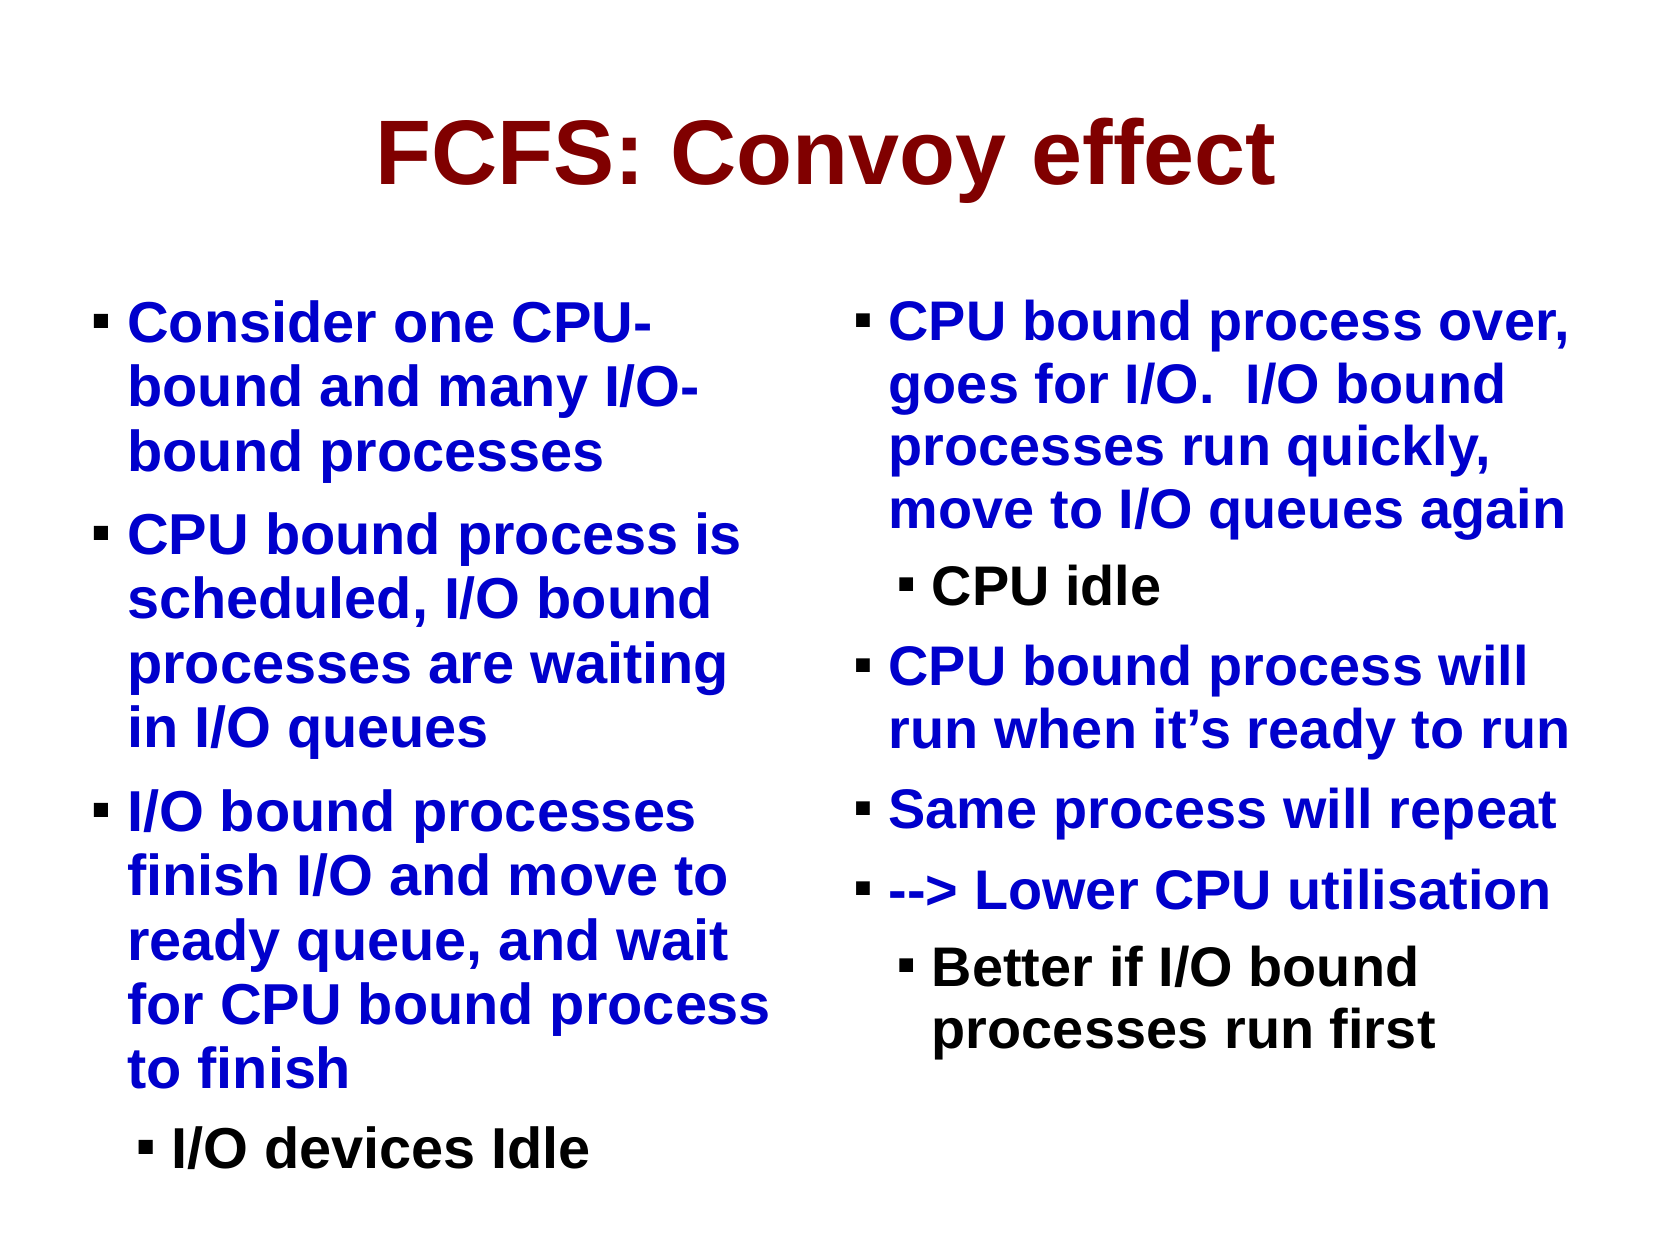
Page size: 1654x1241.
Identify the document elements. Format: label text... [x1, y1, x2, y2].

title FCFS: Convoy effect [82, 49, 1571, 257]
list Consider one CPU-bound and many I/O-bound processes CPU bound process is scheduled, I/O bound processes are waiting in I/O queues I/O bound processes finish I/O and move to ready queue, and wait for CPU bound process to finish I/O devices Idle [82, 290, 792, 1193]
list CPU bound process over, goes for I/O. I/O bound processes run quickly, move to I/O queues again CPU idle CPU bound process will run when it’s ready to run Same process will repeat --> Lower CPU utilisation Better if I/O bound processes run first [845, 290, 1583, 1170]
